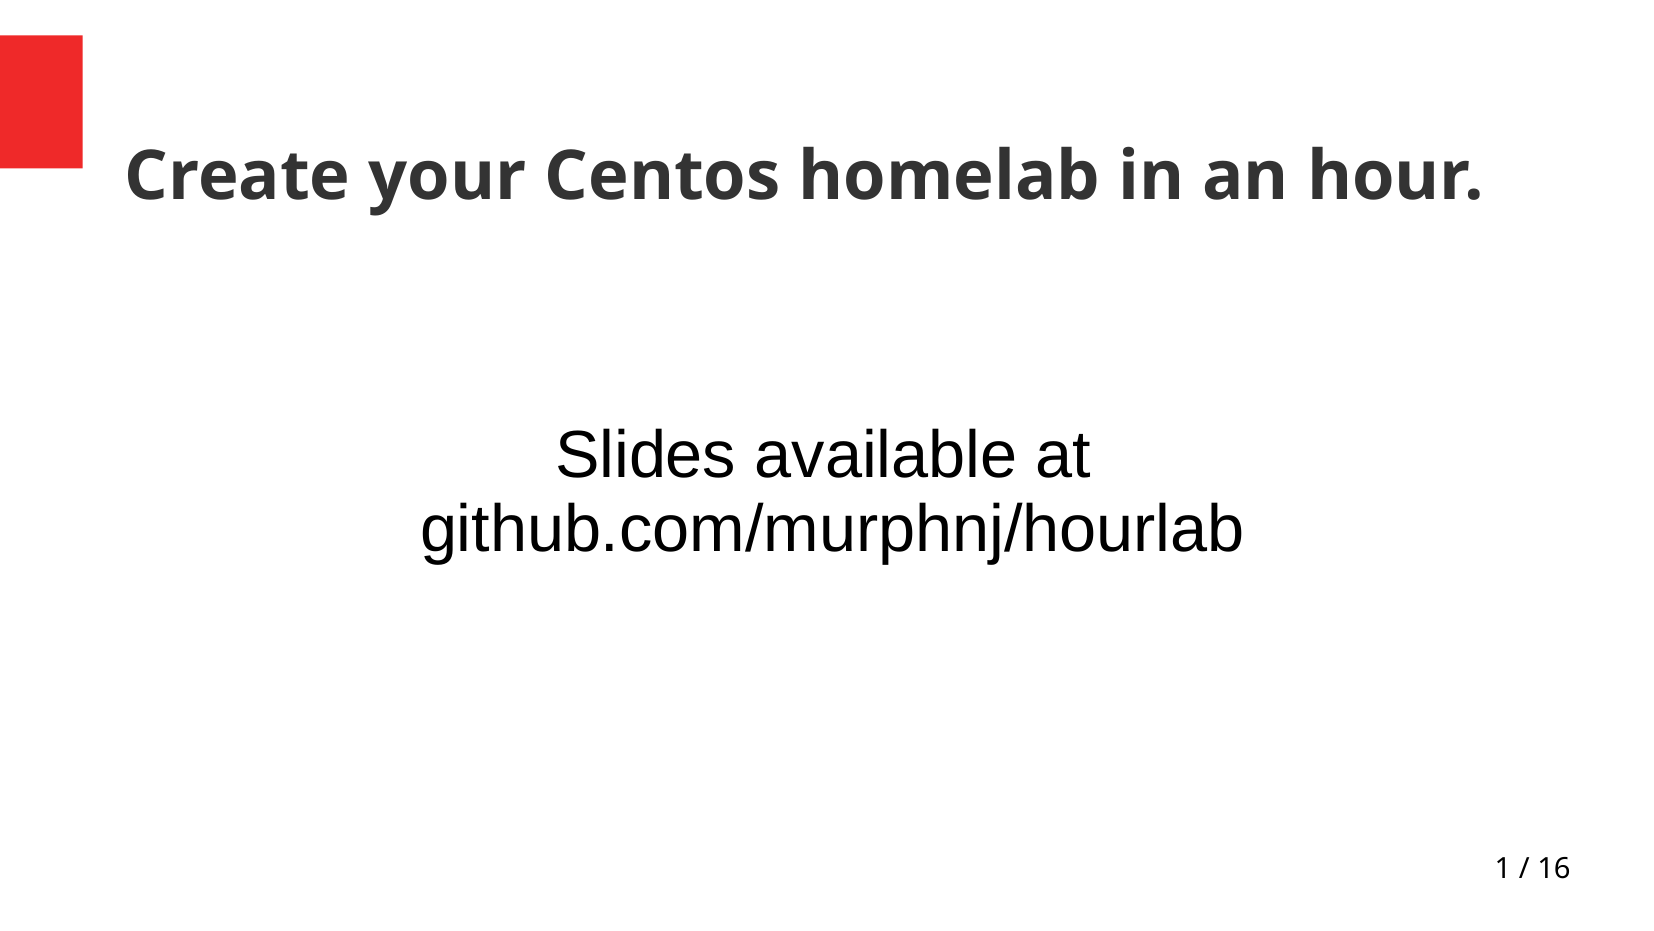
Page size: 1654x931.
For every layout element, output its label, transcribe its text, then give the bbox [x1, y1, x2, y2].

title Create your Centos homelab in an hour. [124, 45, 1531, 394]
subtitle Slides available at github.com/murphnj/hourlab [129, 285, 1536, 848]
